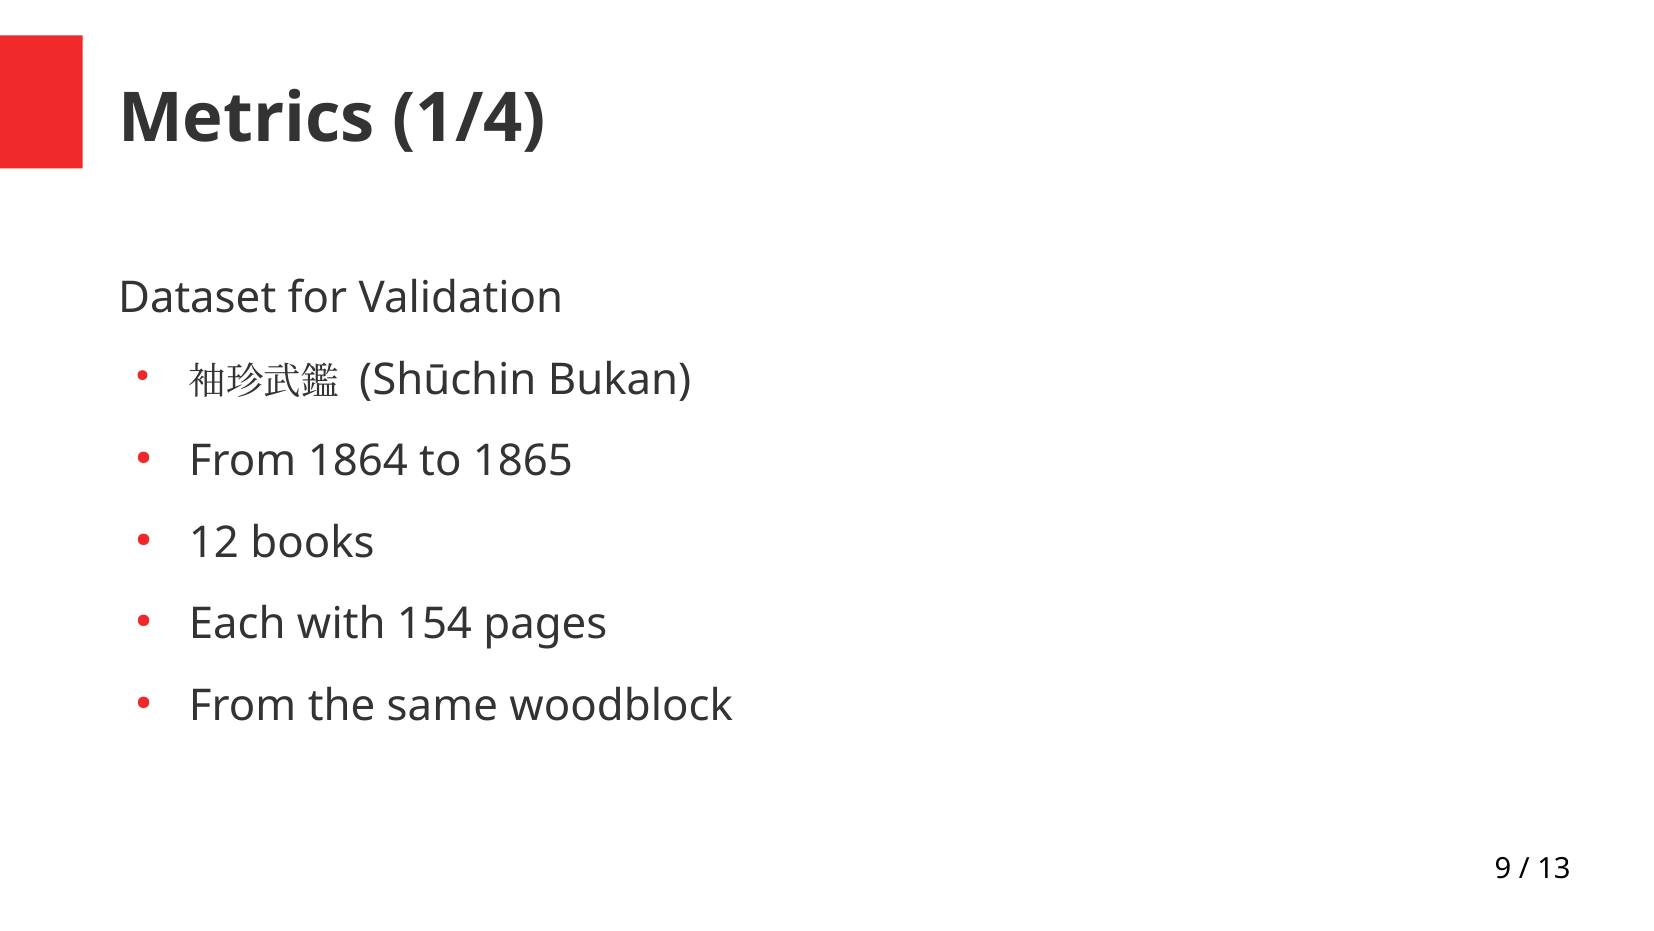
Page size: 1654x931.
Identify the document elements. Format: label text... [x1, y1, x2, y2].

title Metrics (1/4) [118, 37, 1571, 193]
list Dataset for Validation 袖珍武鑑 (Shūchin Bukan) From 1864 to 1865 12 books Each with 154 pages From the same woodblock [118, 265, 1536, 806]
